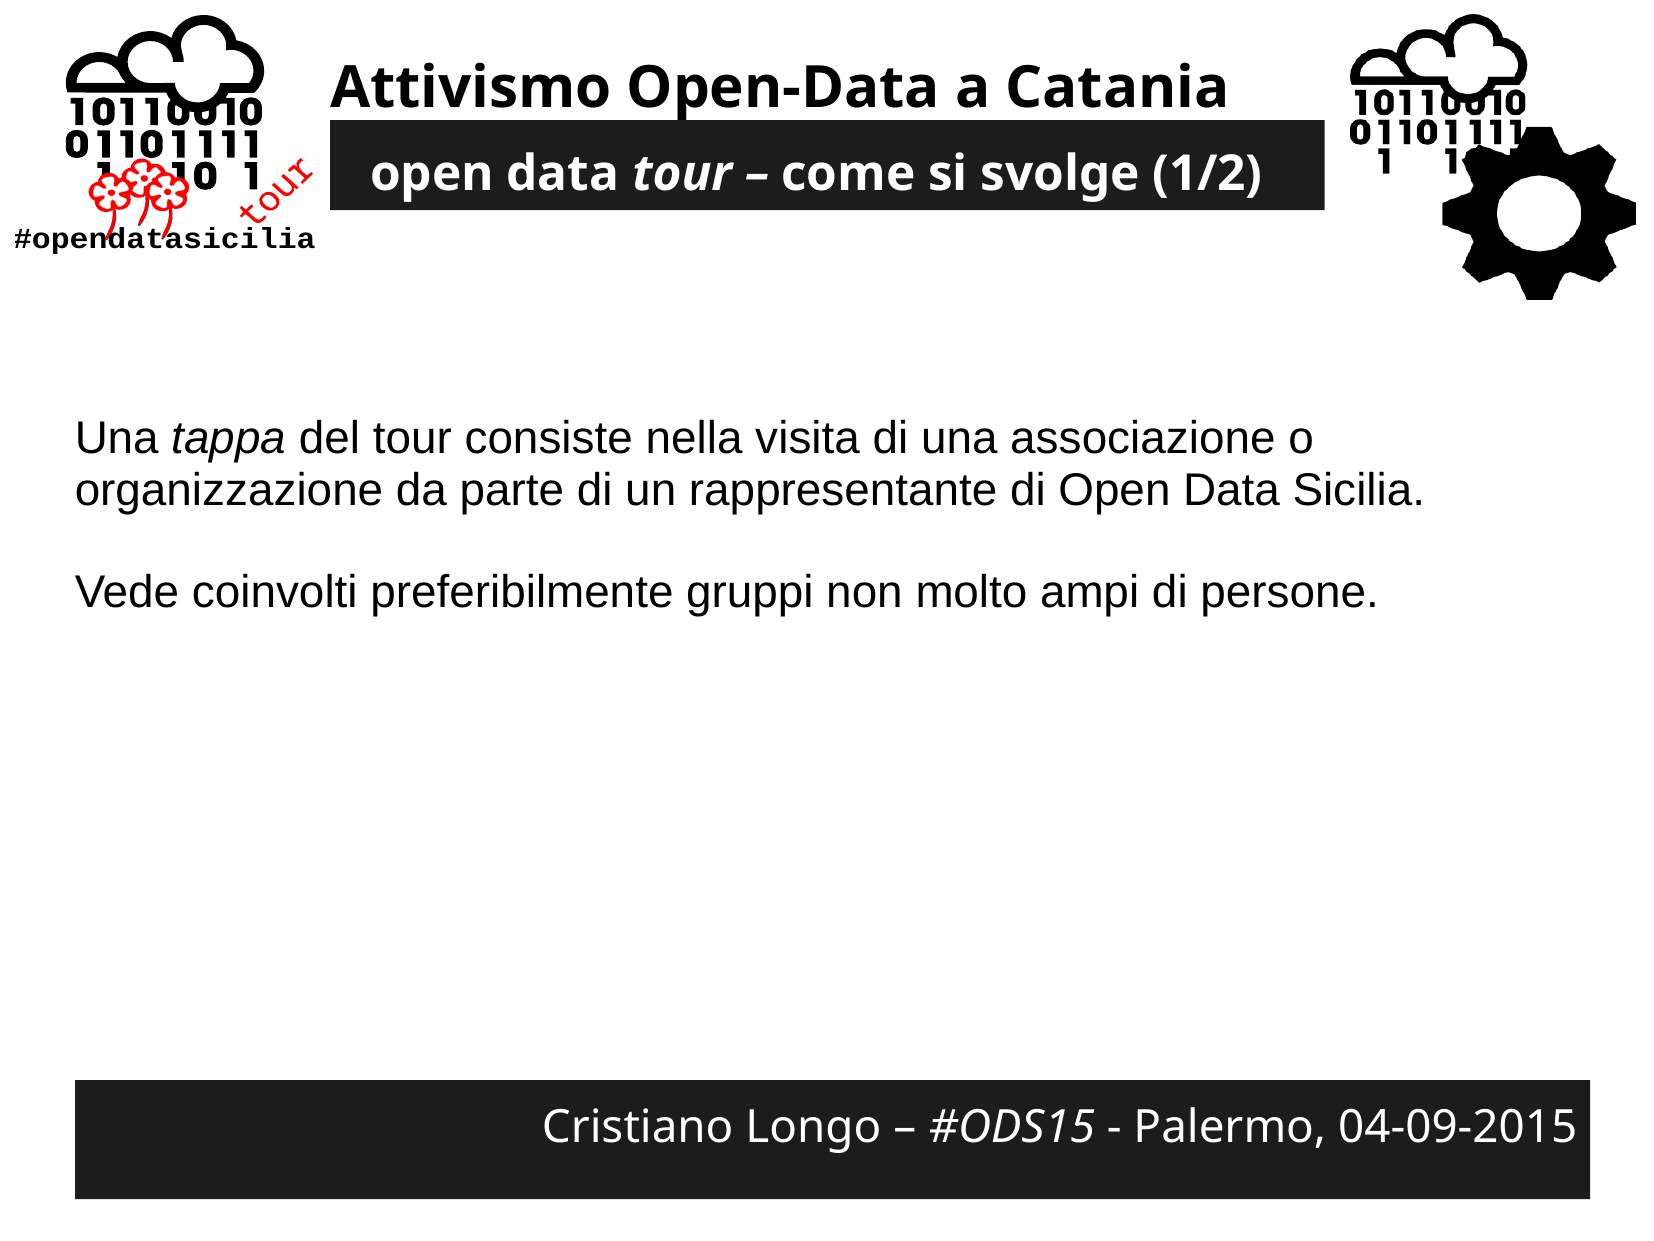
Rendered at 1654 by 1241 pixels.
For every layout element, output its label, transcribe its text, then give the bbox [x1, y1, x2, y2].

picture [1350, 14, 1636, 301]
text_box Una tappa del tour consiste nella visita di una associazione o organizzazione da parte di un rappresentante di Open Data Sicilia. Vede coinvolti preferibilmente gruppi non molto ampi di persone. [60, 405, 1591, 728]
list Attivismo Open-Data a Catania [330, 45, 1321, 120]
picture [15, 15, 316, 256]
list Cristiano Longo – #ODS15 - Palermo, 04-09-2015 [75, 1080, 1591, 1200]
list open data tour – come si svolge (1/2) [330, 120, 1325, 211]
